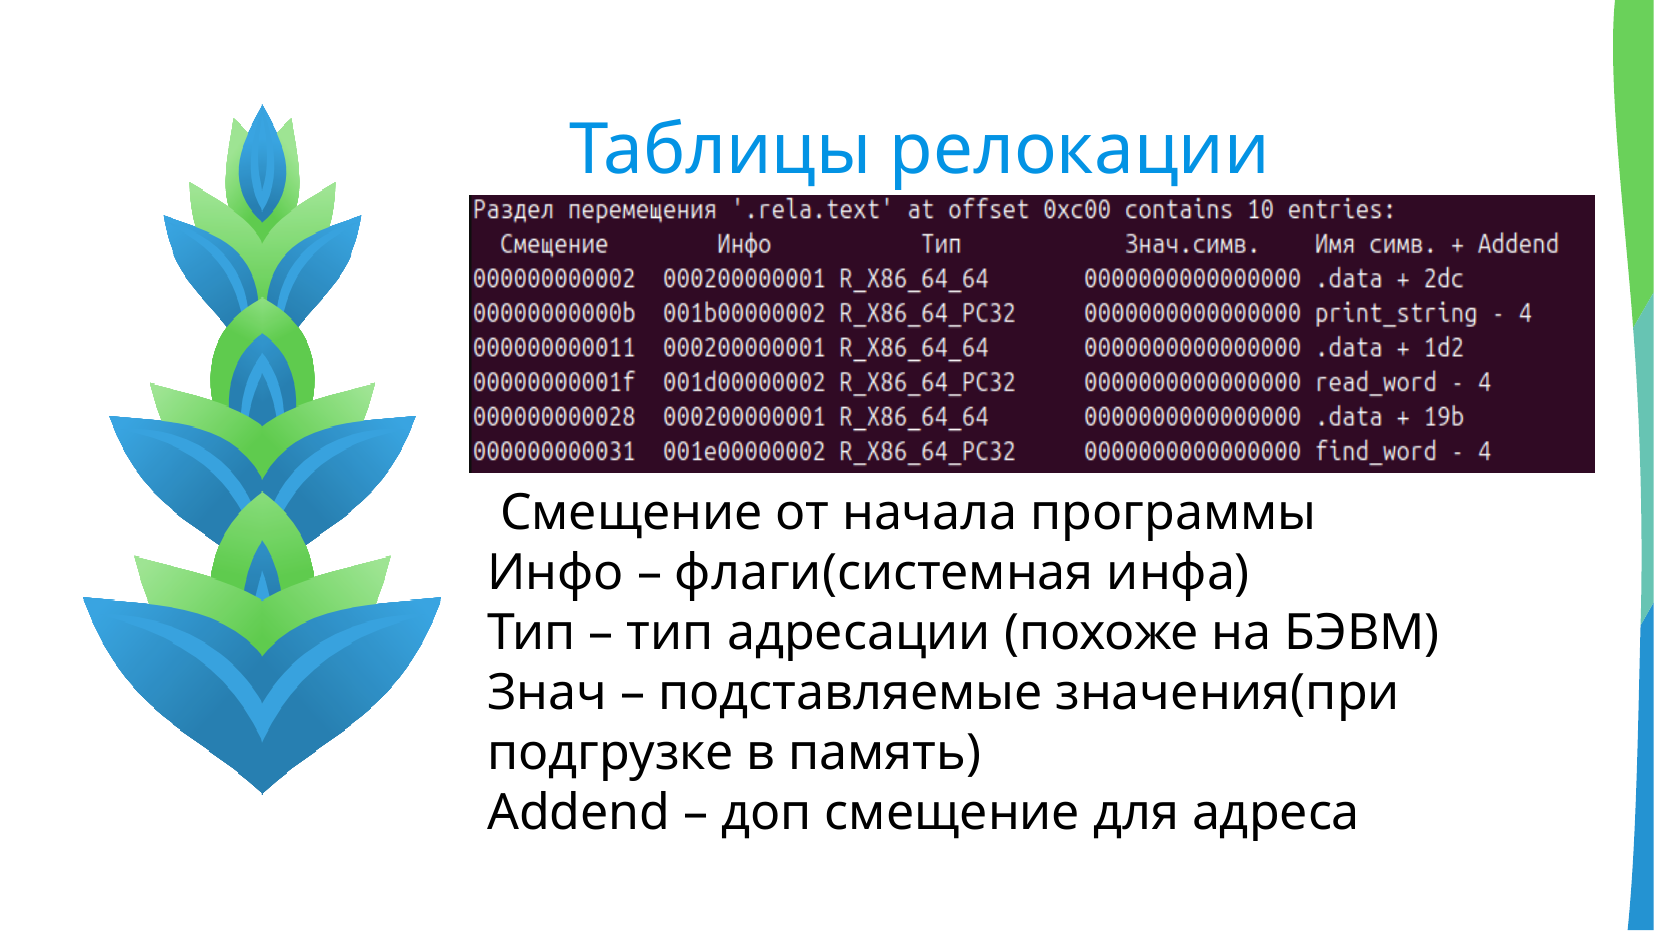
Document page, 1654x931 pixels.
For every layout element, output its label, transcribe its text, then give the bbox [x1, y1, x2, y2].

text_box Смещение от начала программы Инфо – флаги(системная инфа) Тип – тип адресации (похоже на БЭВМ) Знач – подставляемые значения(при подгрузке в память) Addend – доп смещение для адреса [472, 473, 1506, 931]
picture [83, 104, 441, 796]
text_box Таблицы релокации [555, 95, 1654, 196]
picture [469, 195, 1595, 473]
